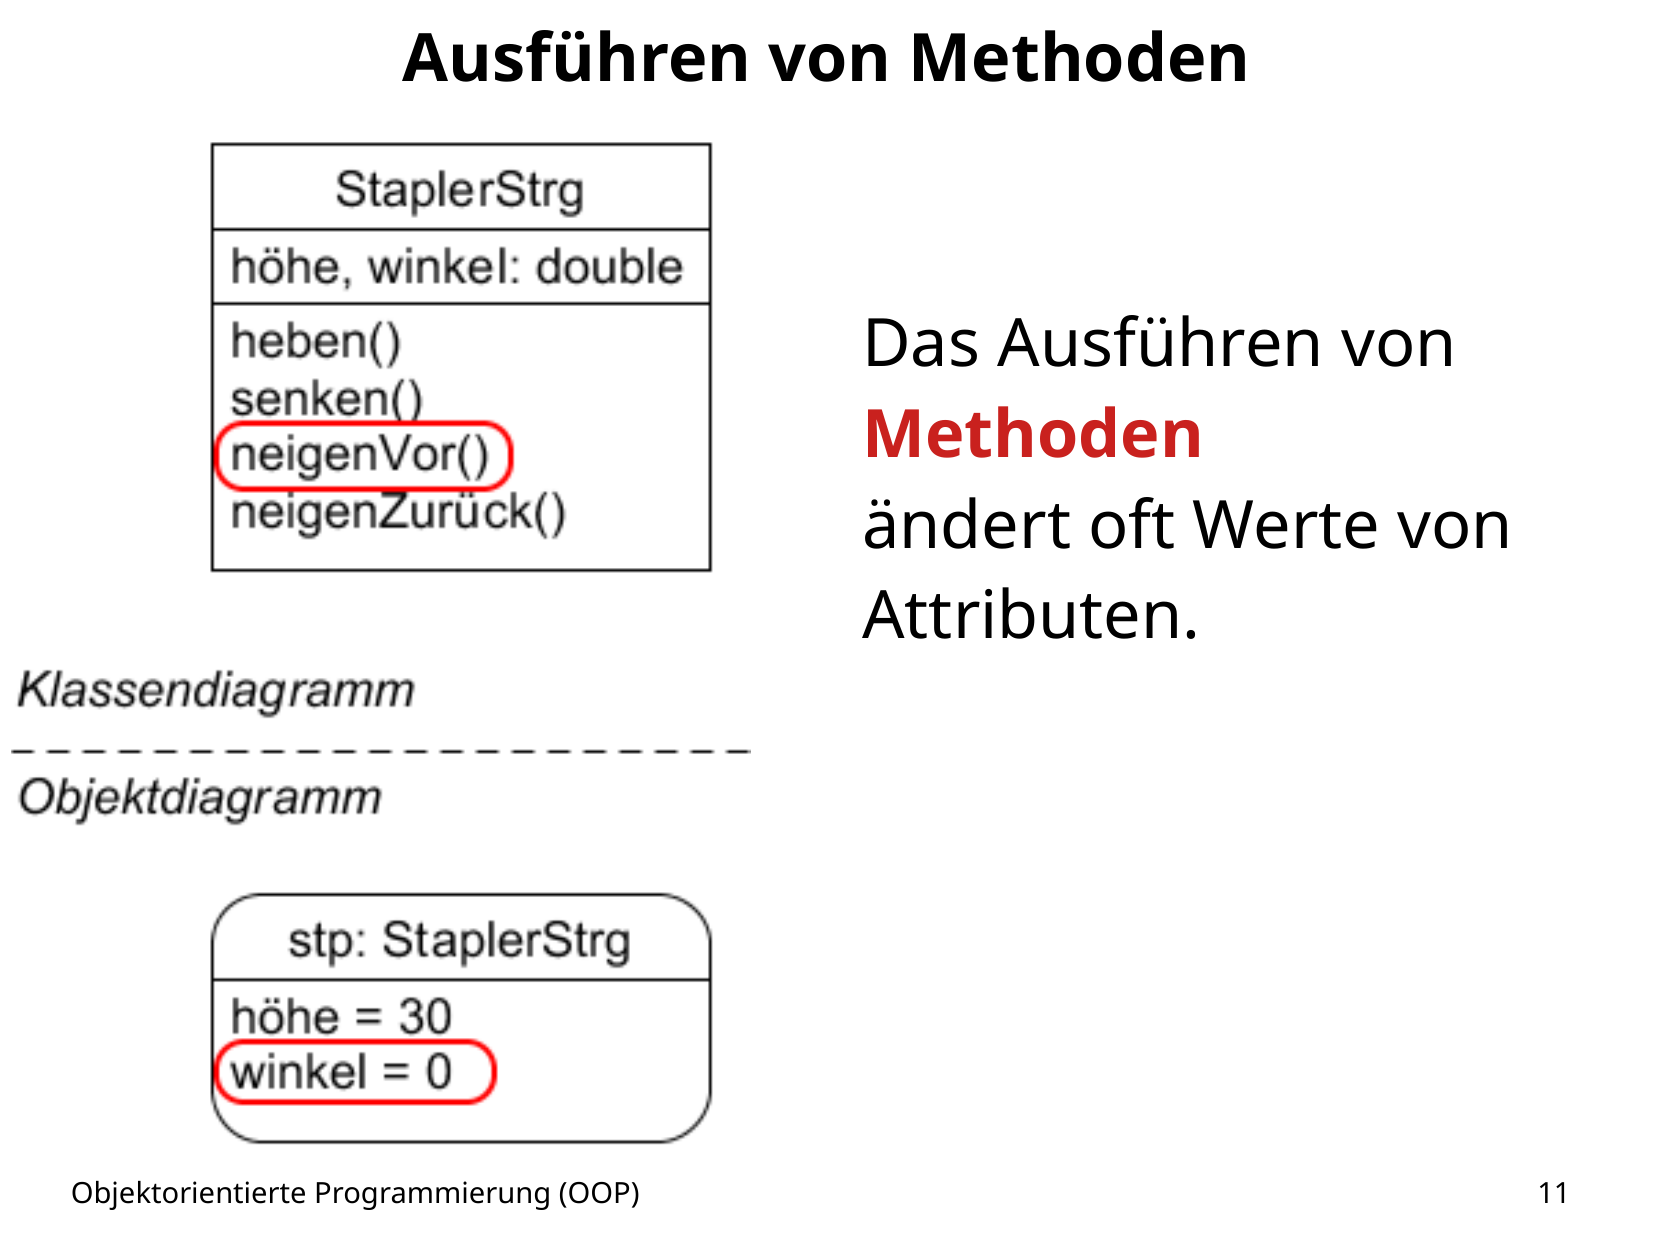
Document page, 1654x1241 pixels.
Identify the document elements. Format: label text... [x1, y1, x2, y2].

title Ausführen von Methoden [0, 5, 1654, 107]
picture [11, 141, 751, 1147]
list Das Ausführen von Methoden ändert oft Werte von Attributen. [862, 295, 1607, 827]
